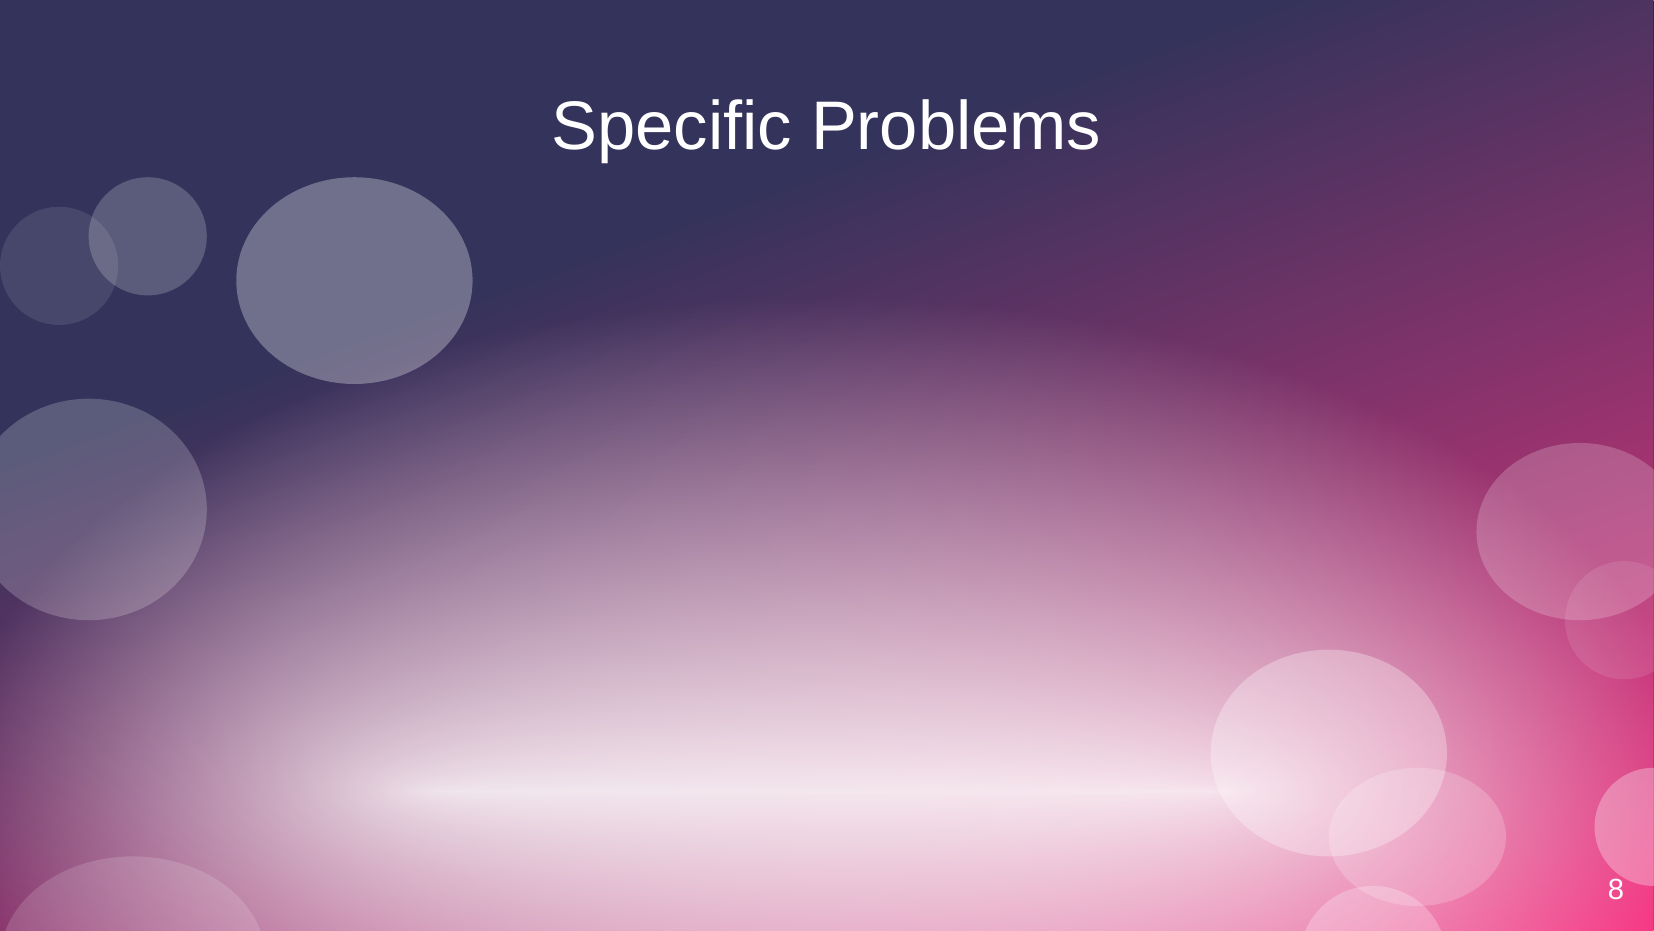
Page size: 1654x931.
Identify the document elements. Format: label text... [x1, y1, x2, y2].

title Specific Problems [88, 44, 1565, 207]
